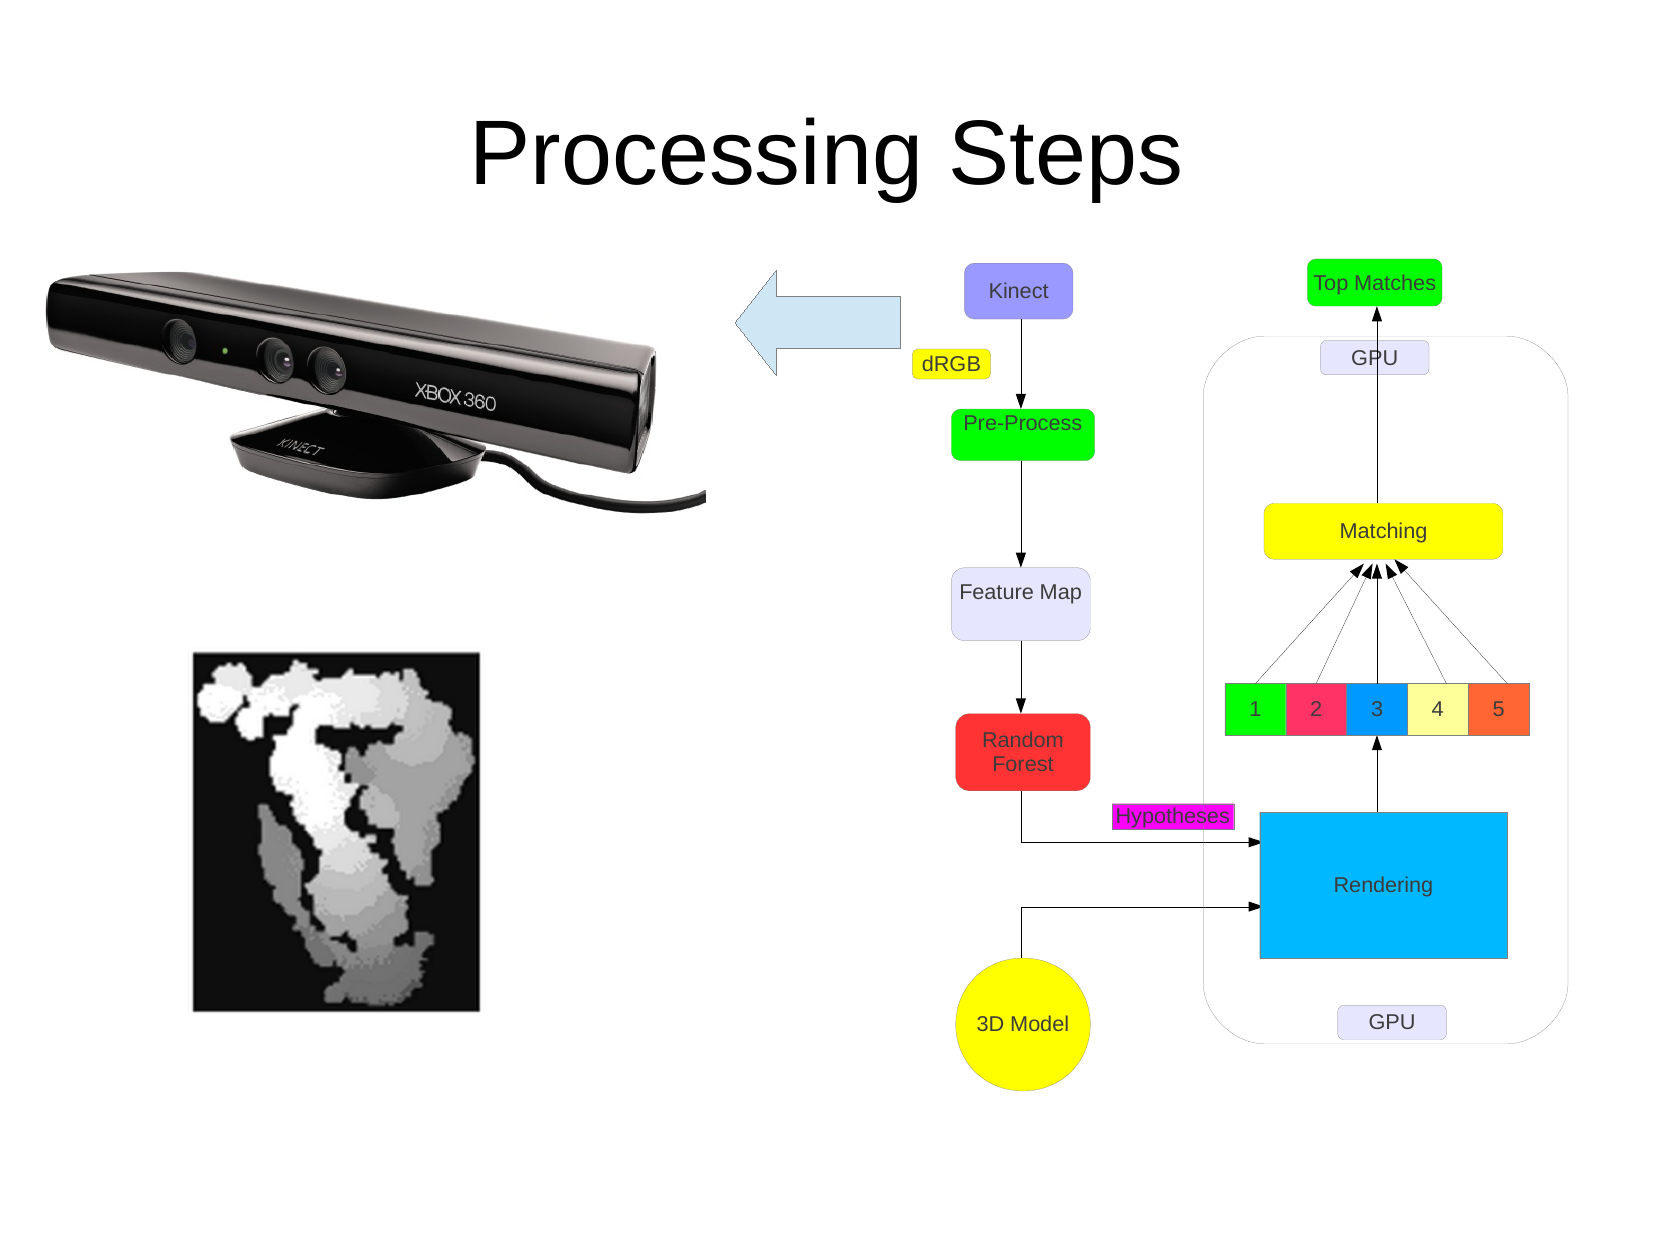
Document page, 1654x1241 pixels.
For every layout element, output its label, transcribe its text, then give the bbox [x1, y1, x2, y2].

picture [167, 629, 496, 1039]
text_box [735, 270, 901, 376]
title Processing Steps [82, 49, 1571, 257]
chart [390, 149, 1654, 1186]
picture [30, 254, 706, 526]
